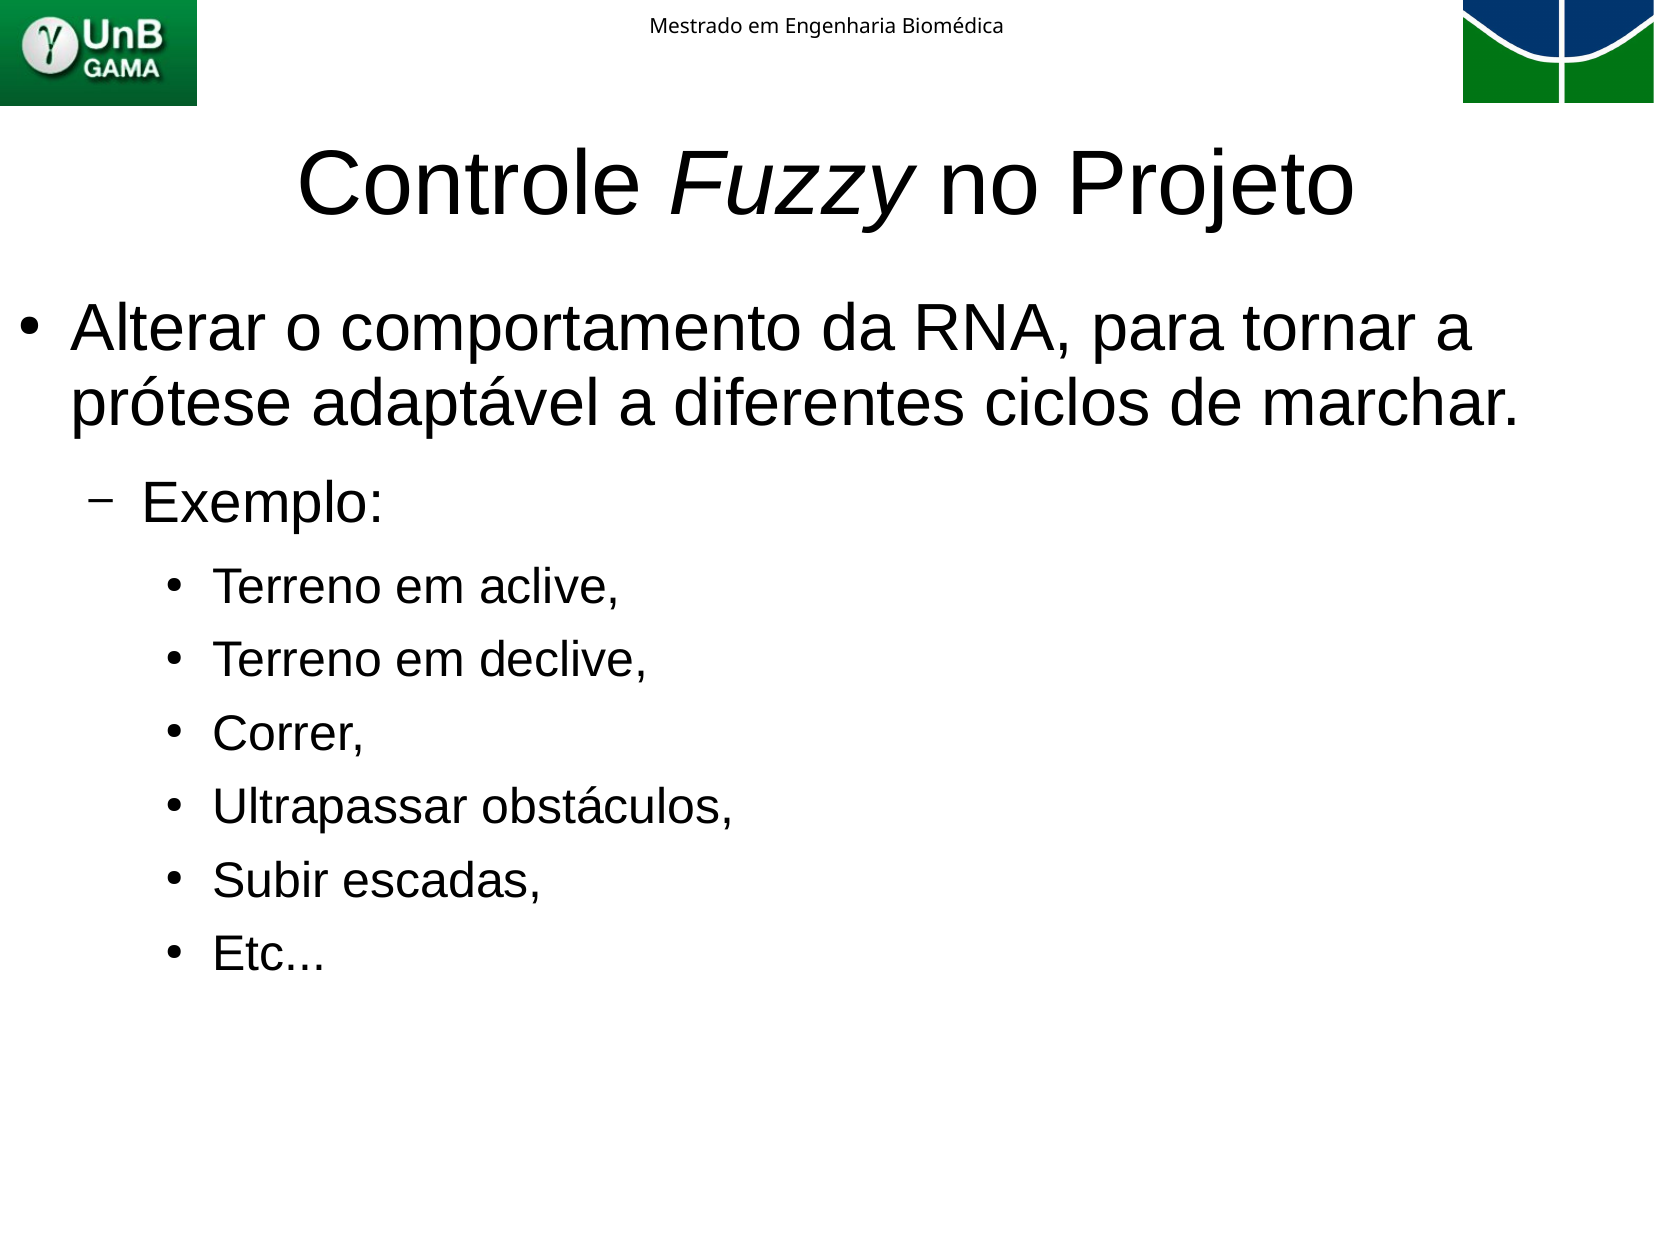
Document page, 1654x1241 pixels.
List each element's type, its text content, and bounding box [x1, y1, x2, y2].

picture [0, 0, 197, 94]
picture [1463, 0, 1654, 94]
list Alterar o comportamento da RNA, para tornar a prótese adaptável a diferentes ciclos de marchar. Exemplo: Terreno em aclive, Terreno em declive, Correr, Ultrapassar obstáculos, Subir escadas, Etc... [0, 290, 1654, 1241]
title Controle Fuzzy no Projeto [0, 94, 1654, 272]
